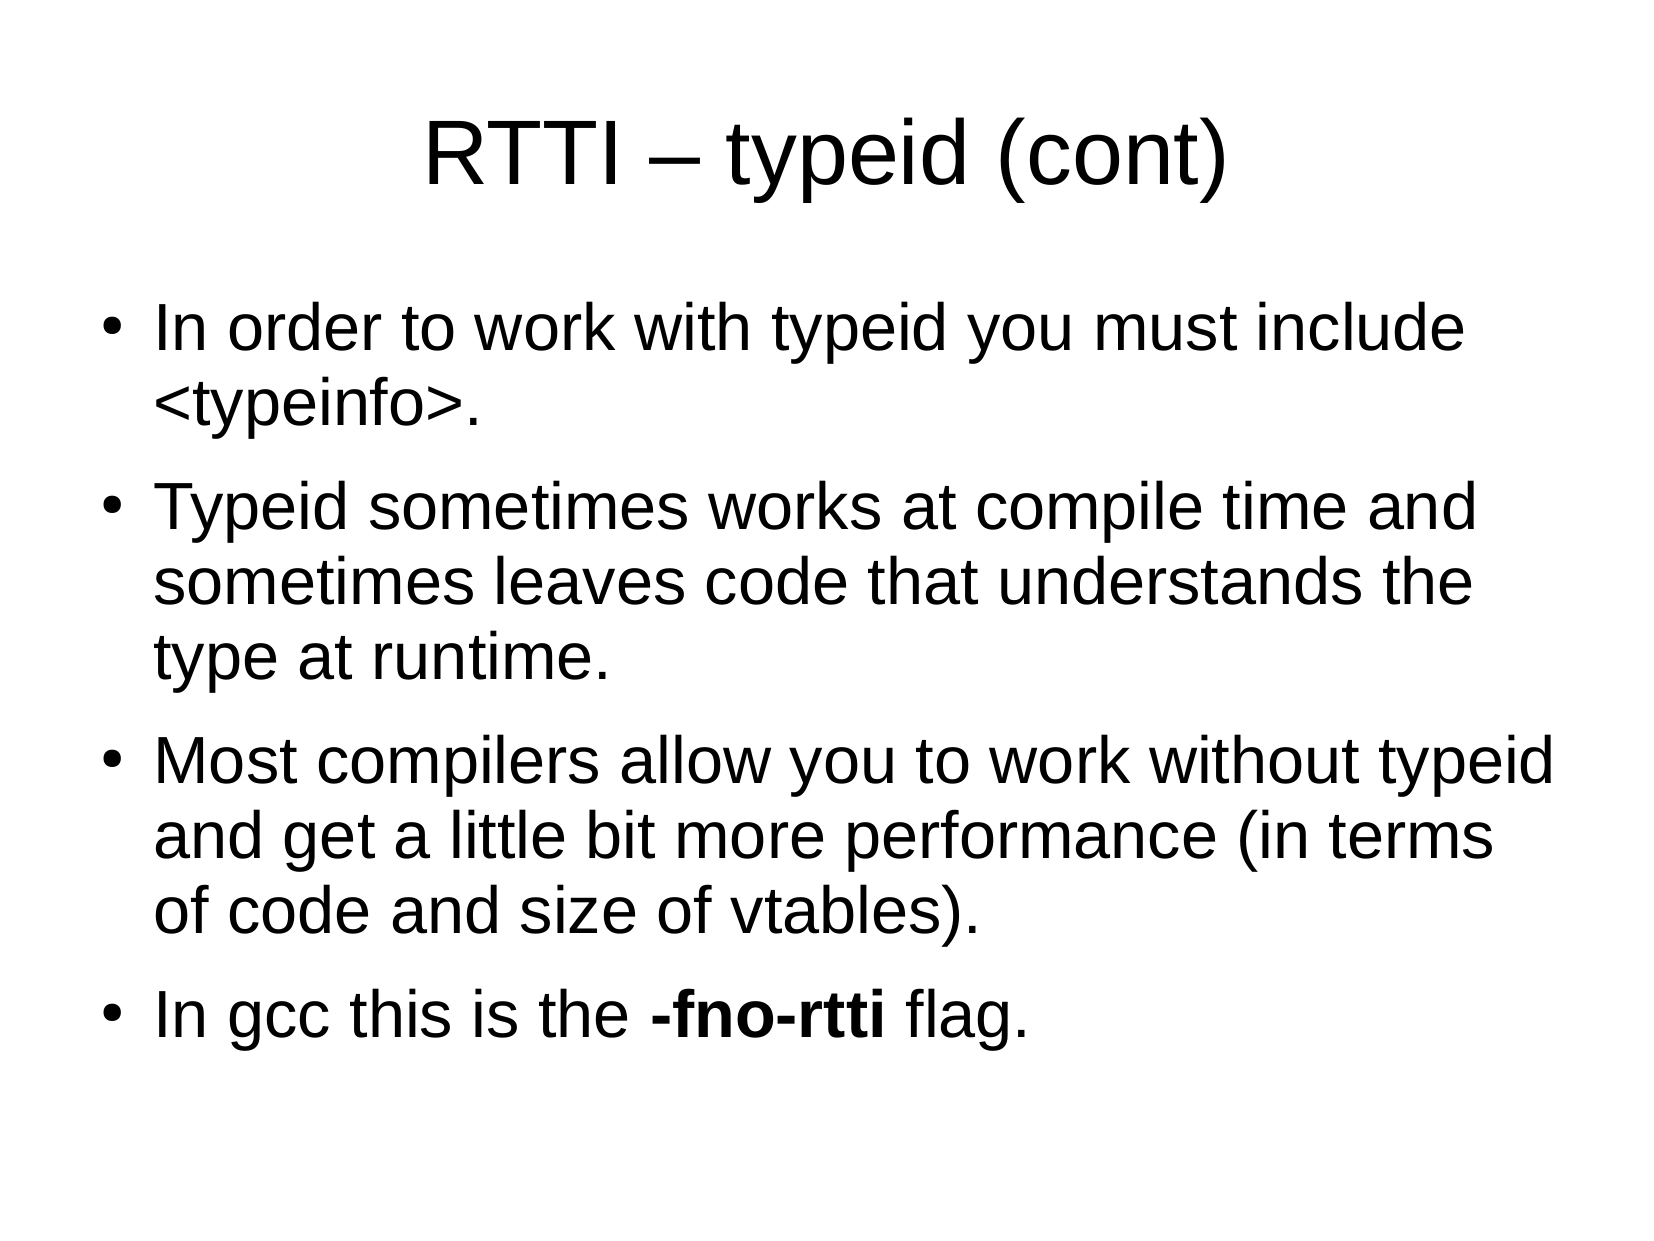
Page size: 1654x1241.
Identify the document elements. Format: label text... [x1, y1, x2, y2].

list In order to work with typeid you must include <typeinfo>. Typeid sometimes works at compile time and sometimes leaves code that understands the type at runtime. Most compilers allow you to work without typeid and get a little bit more performance (in terms of code and size of vtables). In gcc this is the -fno-rtti flag. [82, 290, 1571, 1109]
title RTTI – typeid (cont) [82, 49, 1571, 257]
